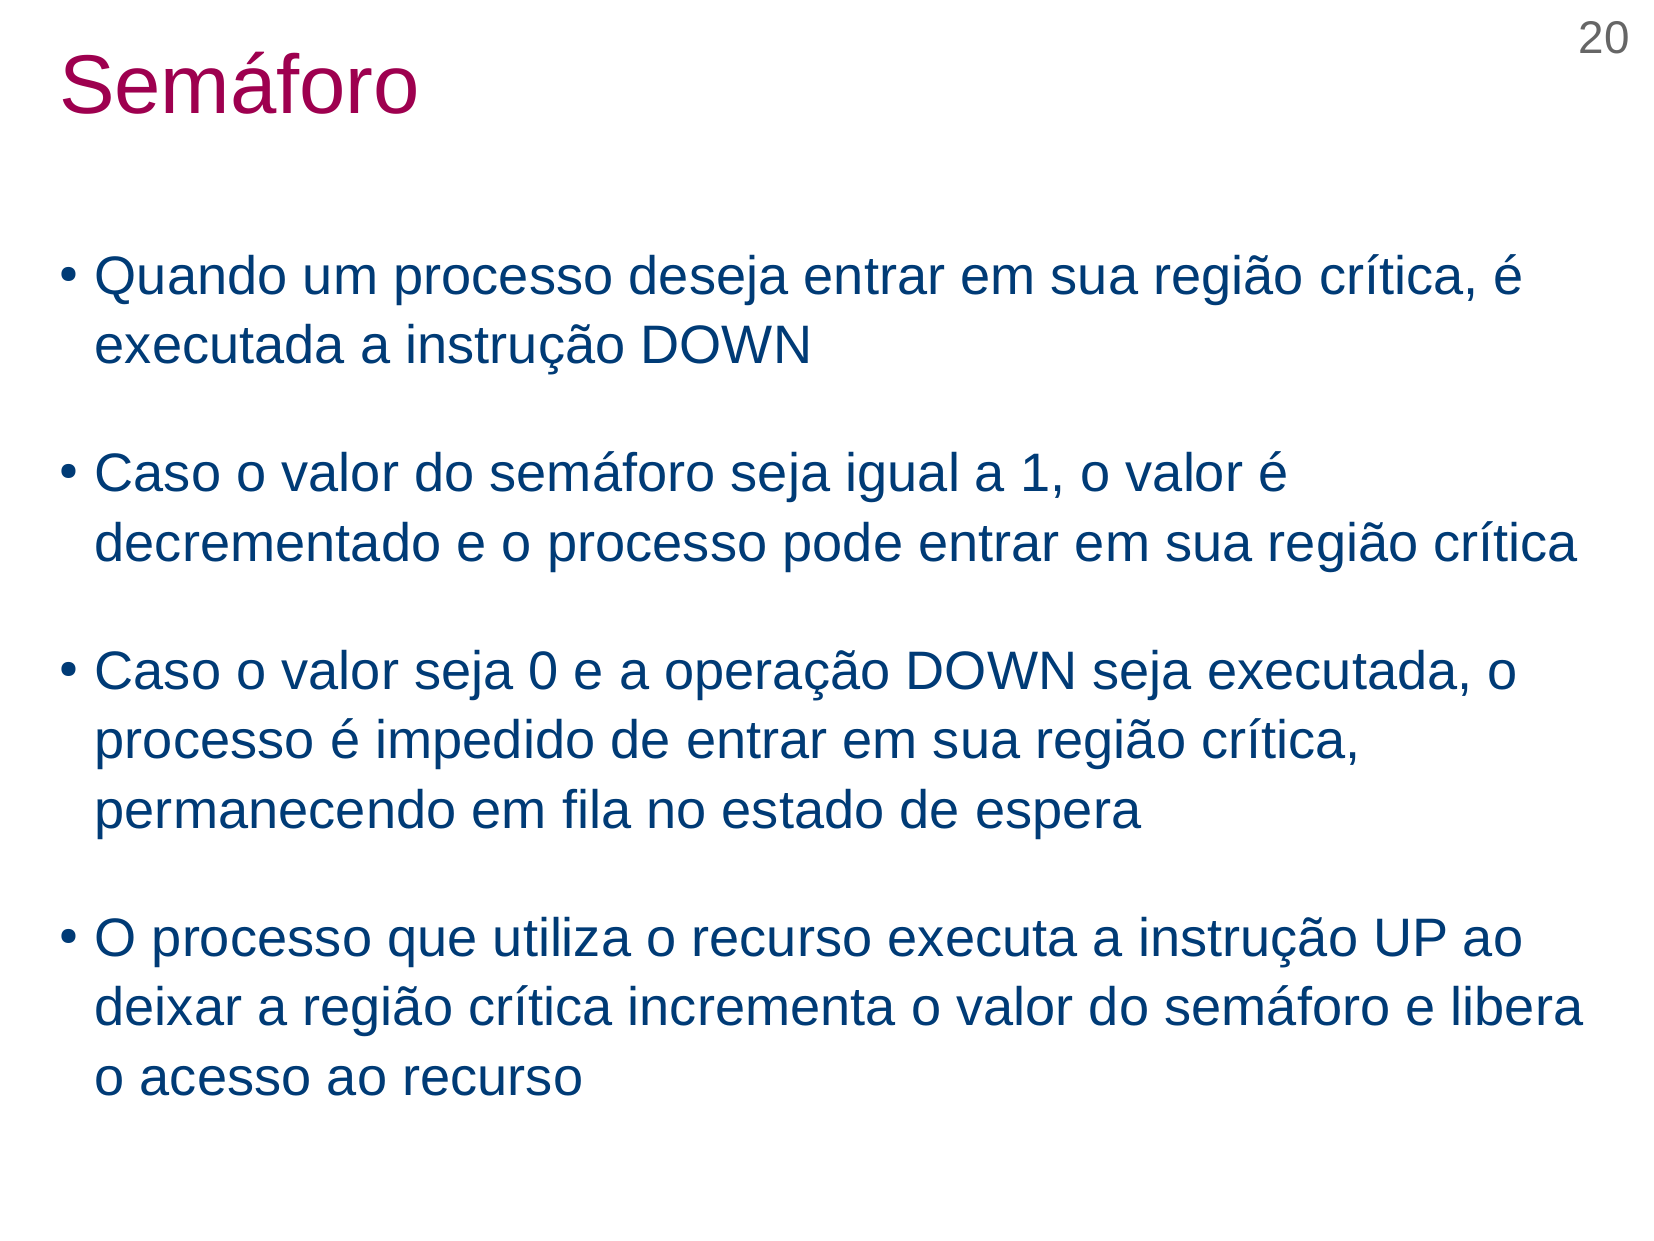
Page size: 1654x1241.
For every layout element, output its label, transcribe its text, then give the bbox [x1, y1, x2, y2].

list Quando um processo deseja entrar em sua região crítica, é executada a instrução DOWN Caso o valor do semáforo seja igual a 1, o valor é decrementado e o processo pode entrar em sua região crítica Caso o valor seja 0 e a operação DOWN seja executada, o processo é impedido de entrar em sua região crítica, permanecendo em fila no estado de espera O processo que utiliza o recurso executa a instrução UP ao deixar a região crítica incrementa o valor do semáforo e libera o acesso ao recurso [59, 236, 1595, 1211]
title Semáforo [59, 29, 1595, 148]
